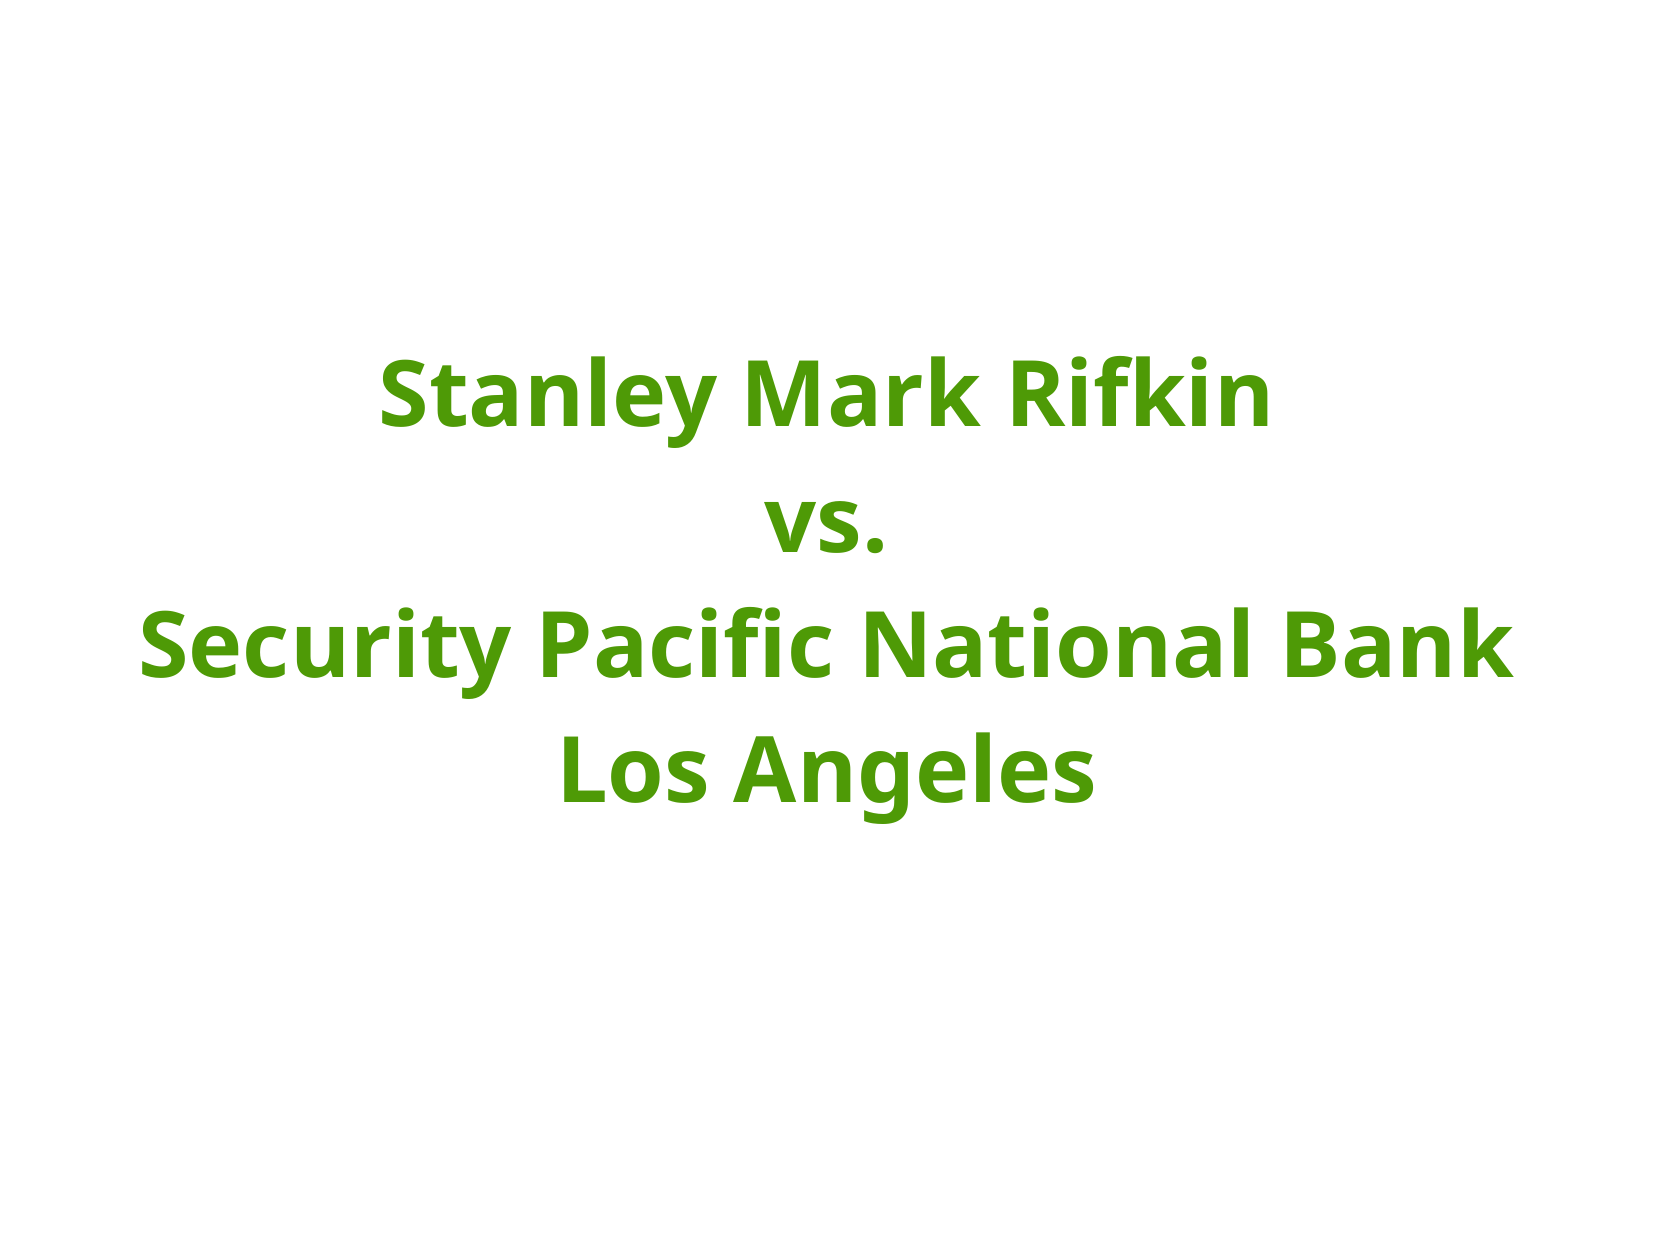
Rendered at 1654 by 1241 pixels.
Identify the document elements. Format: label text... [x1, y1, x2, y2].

text_box Stanley Mark Rifkin vs. Security Pacific National Bank Los Angeles [0, 56, 1654, 1102]
